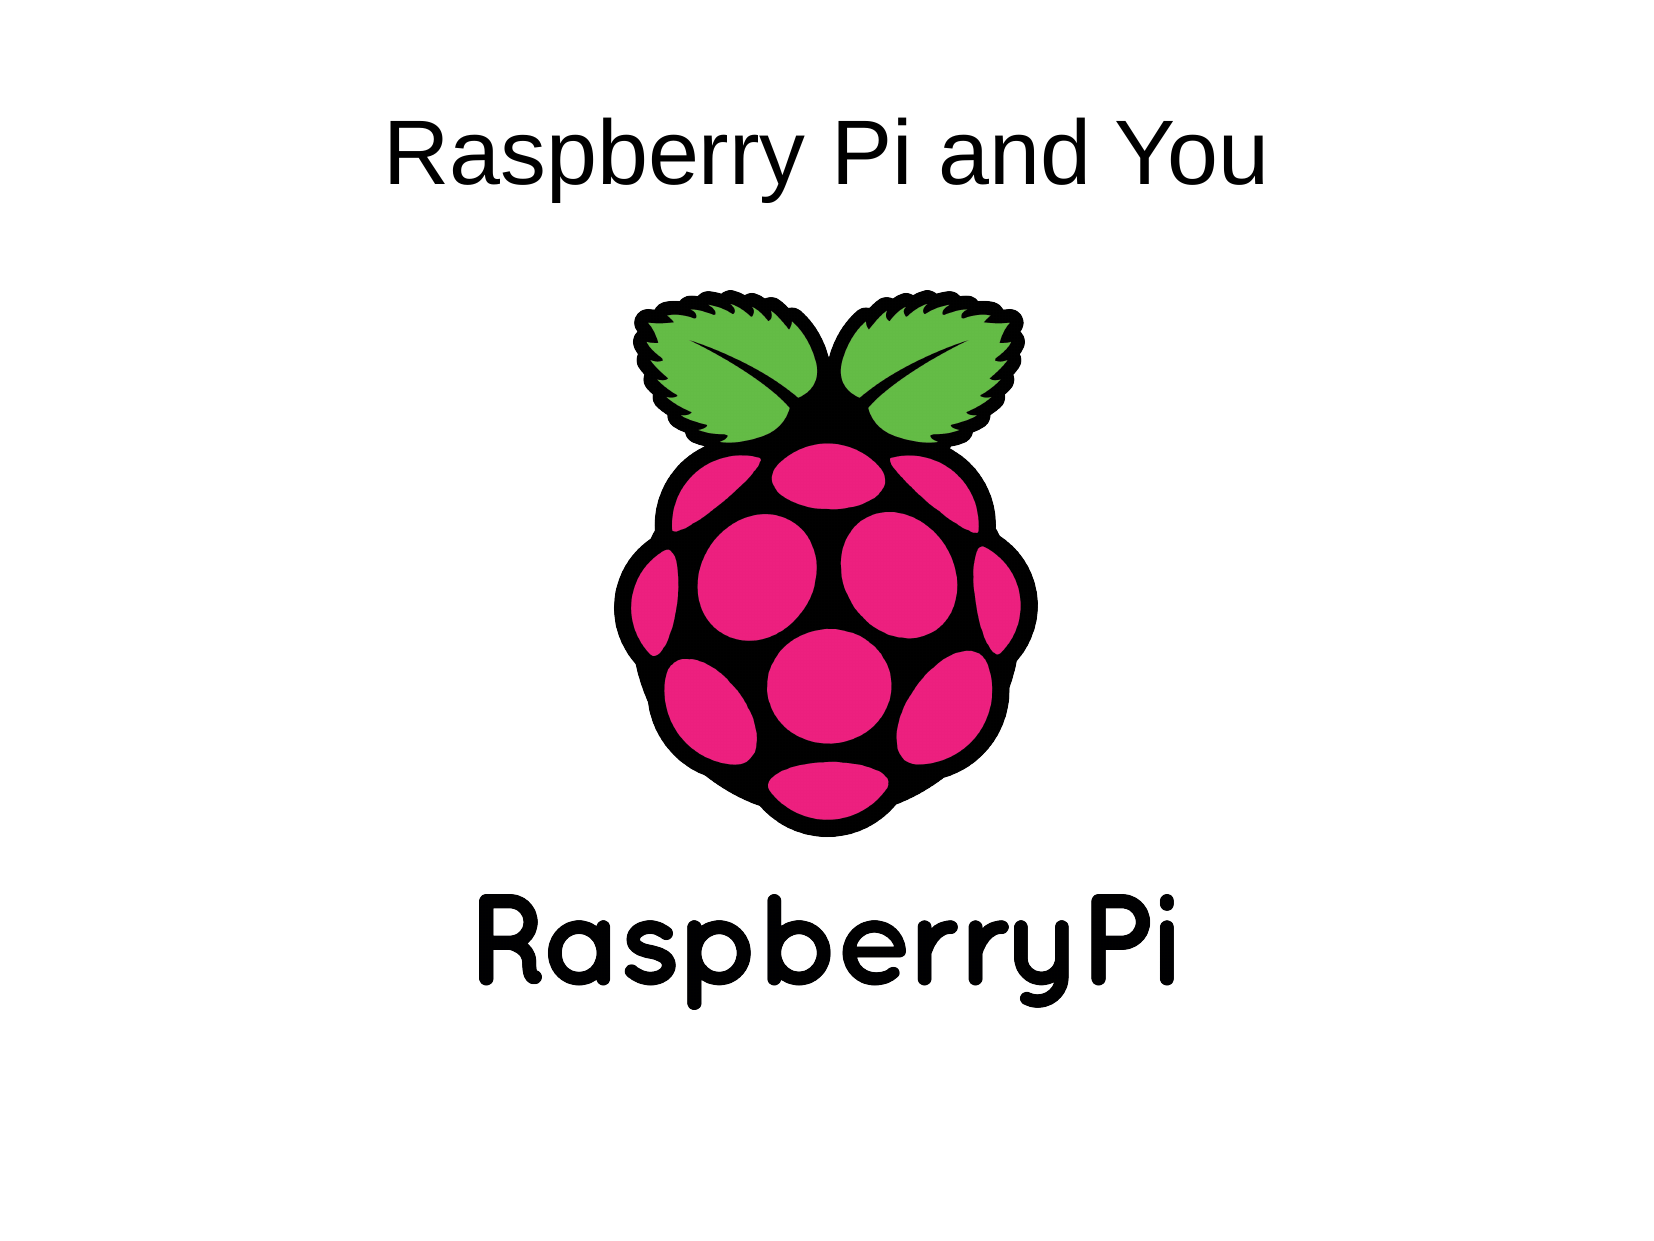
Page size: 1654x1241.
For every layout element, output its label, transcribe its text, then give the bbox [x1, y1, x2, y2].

picture [479, 290, 1174, 1010]
title Raspberry Pi and You [82, 49, 1571, 257]
